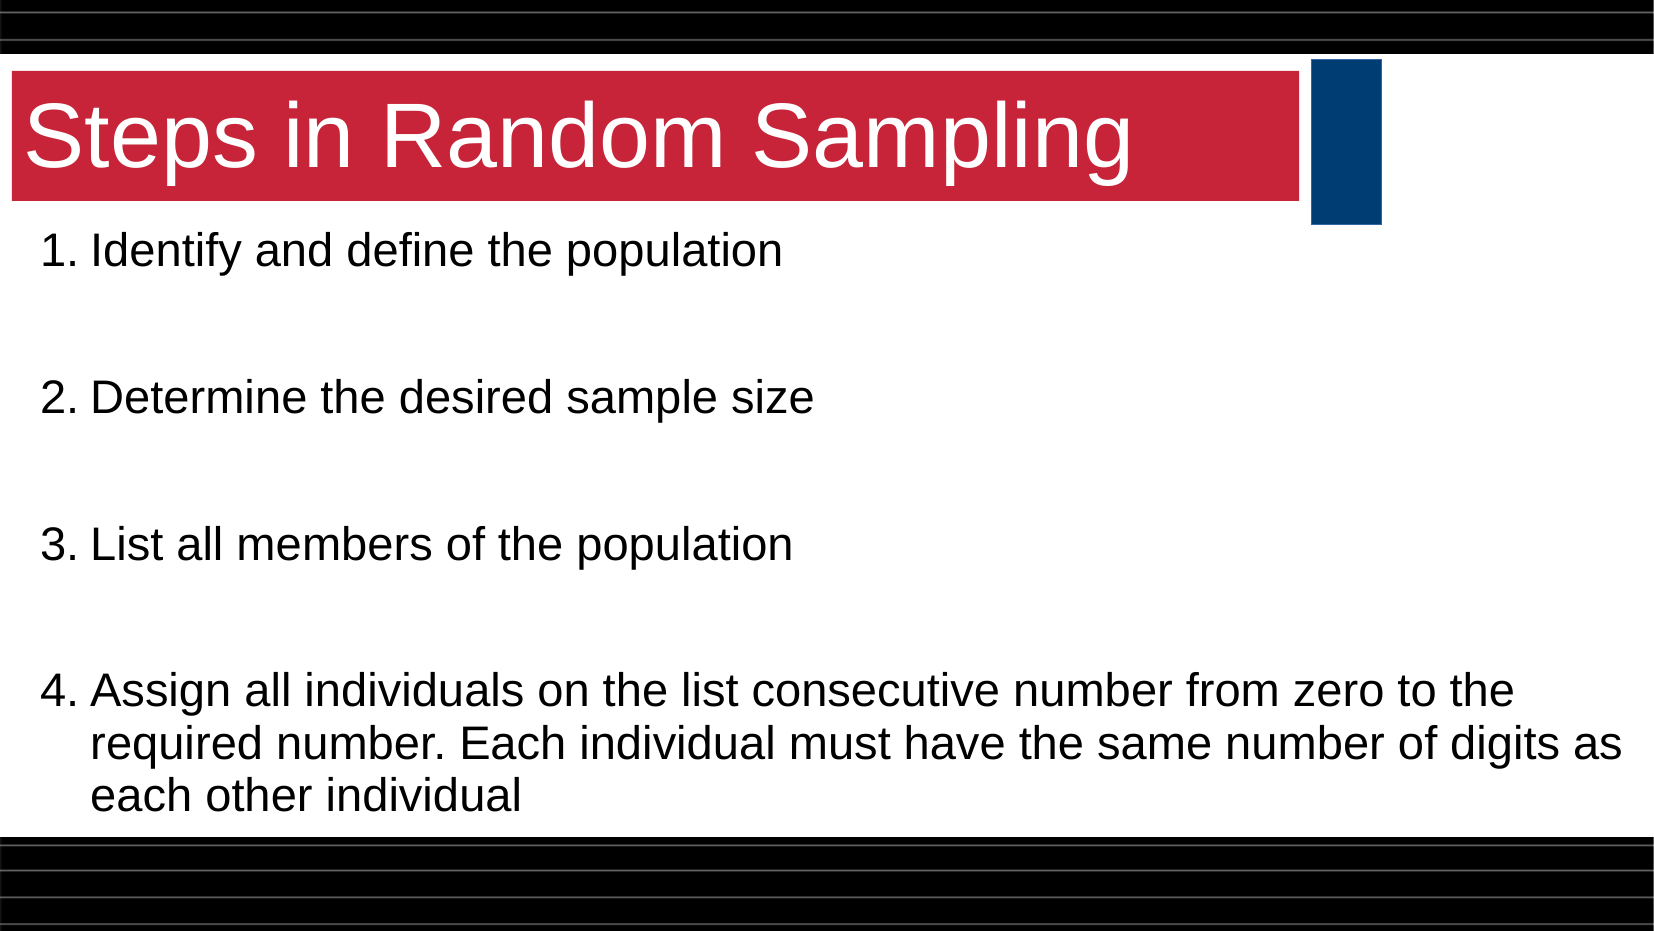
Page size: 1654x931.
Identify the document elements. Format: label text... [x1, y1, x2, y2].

picture [0, 837, 1654, 931]
text_box [1311, 59, 1382, 225]
picture [0, 0, 1654, 54]
title Steps in Random Sampling [11, 70, 1300, 201]
list Identify and define the population Determine the desired sample size List all members of the population Assign all individuals on the list consecutive number from zero to the required number. Each individual must have the same number of digits as each other individual [23, 224, 1630, 827]
